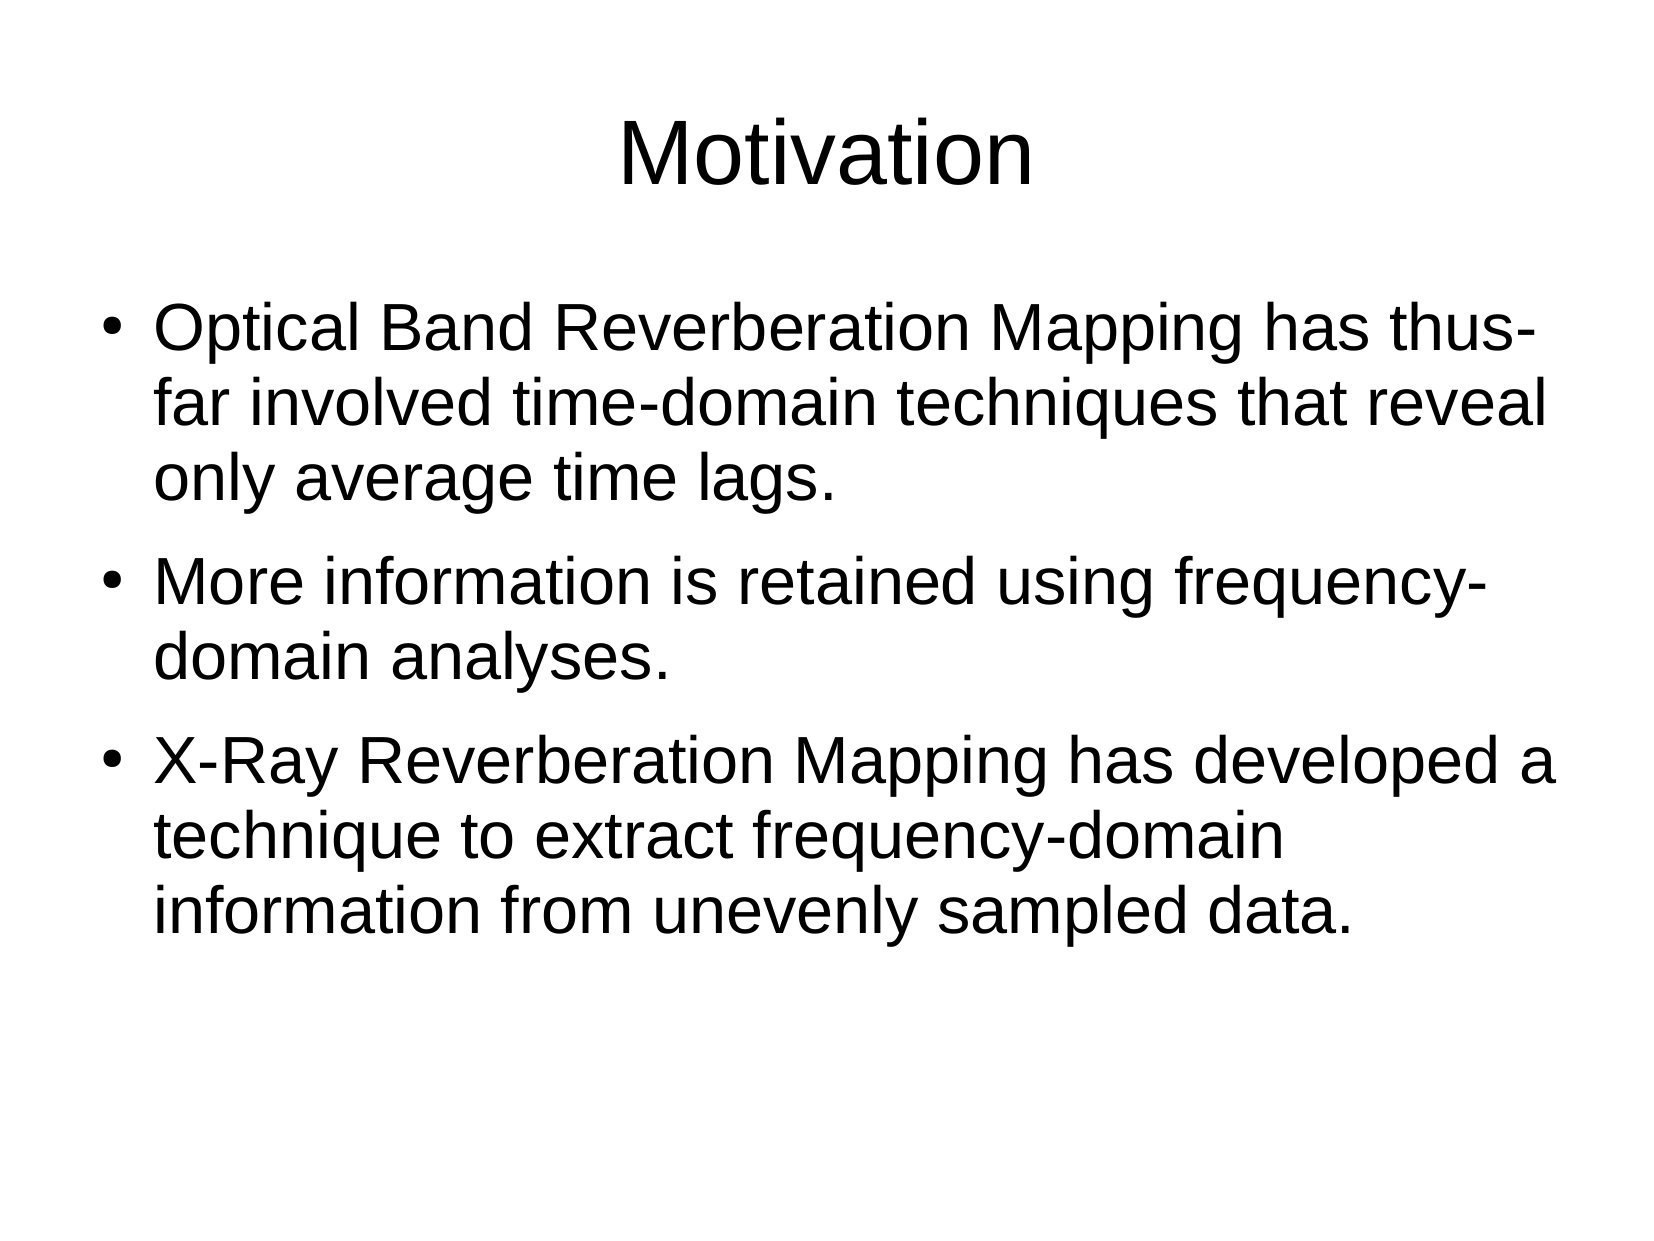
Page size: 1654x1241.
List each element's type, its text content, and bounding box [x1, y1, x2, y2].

title Motivation [82, 49, 1571, 257]
list Optical Band Reverberation Mapping has thus-far involved time-domain techniques that reveal only average time lags. More information is retained using frequency-domain analyses. X-Ray Reverberation Mapping has developed a technique to extract frequency-domain information from unevenly sampled data. [82, 290, 1571, 1010]
